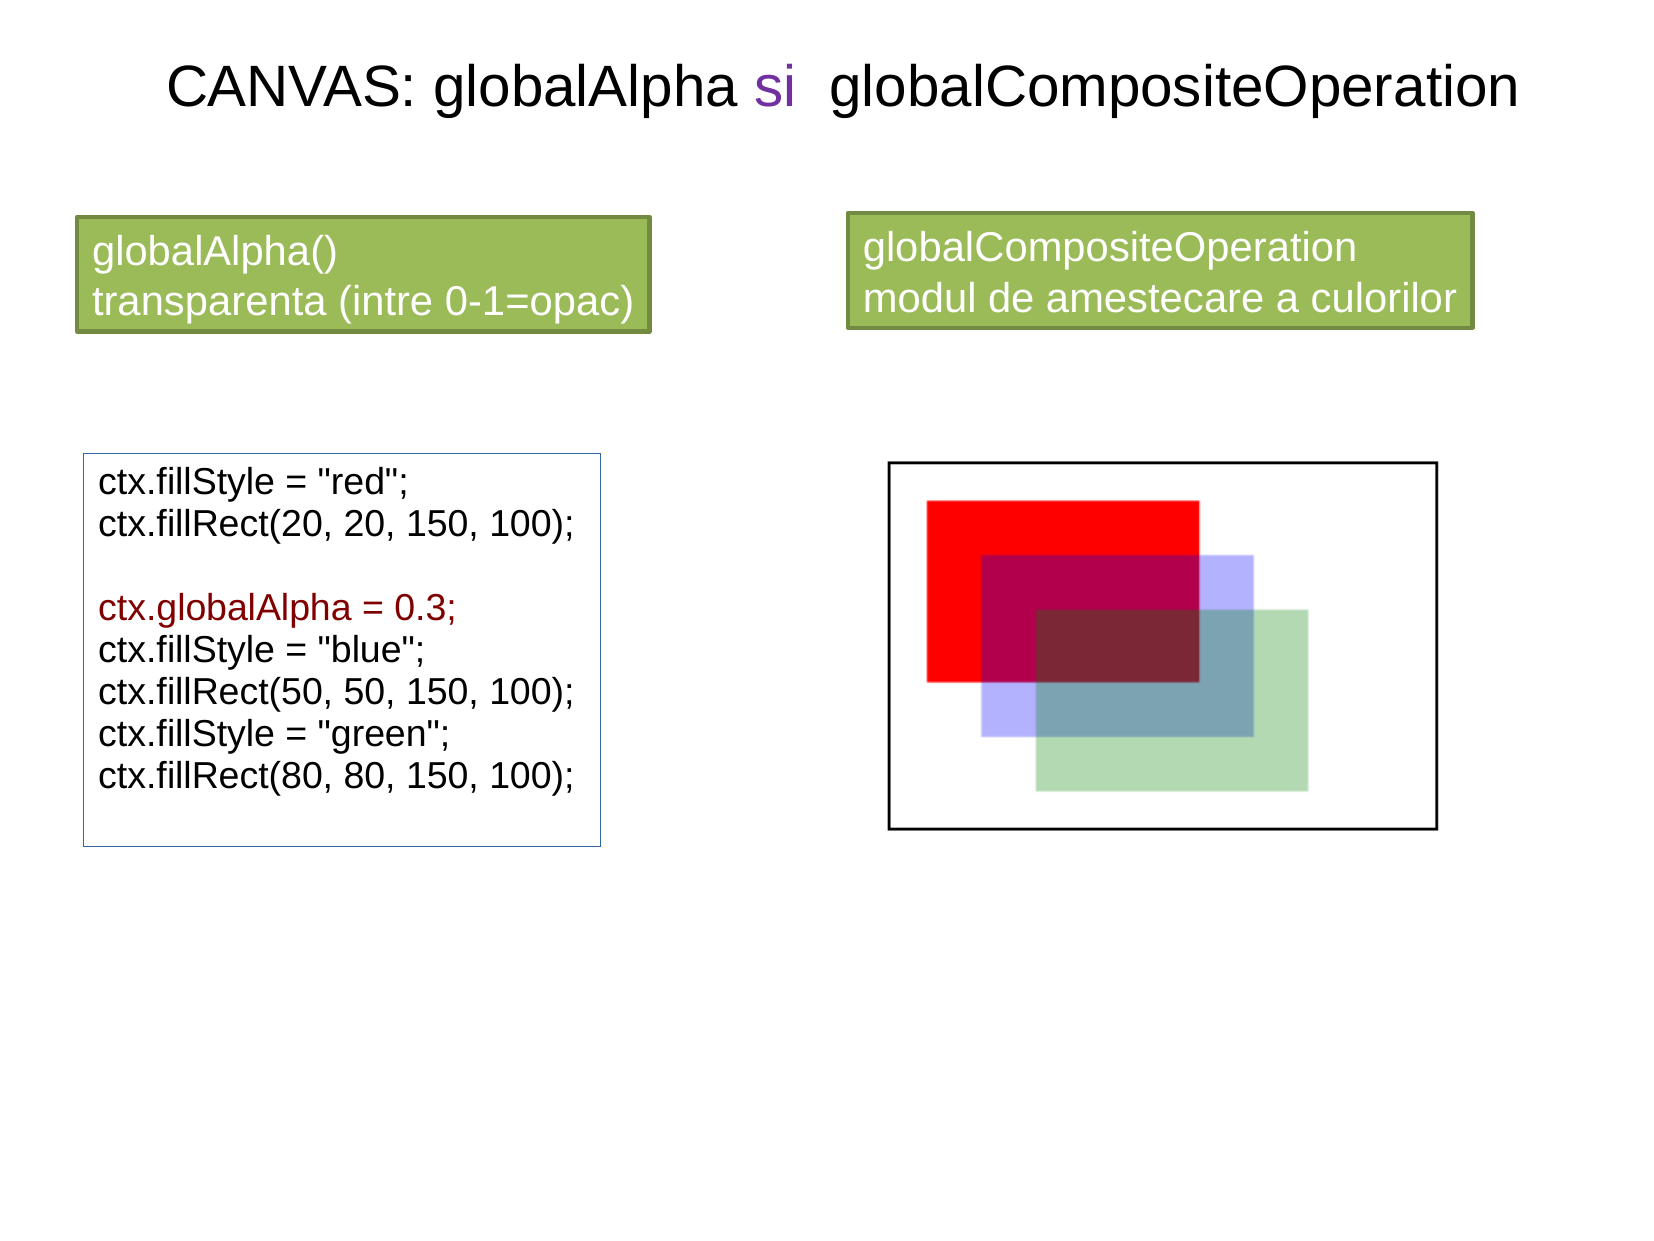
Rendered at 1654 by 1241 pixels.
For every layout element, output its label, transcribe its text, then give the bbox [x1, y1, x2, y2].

text_box ctx.fillStyle = "red"; ctx.fillRect(20, 20, 150, 100); ctx.globalAlpha = 0.3; ctx.fillStyle = "blue"; ctx.fillRect(50, 50, 150, 100); ctx.fillStyle = "green"; ctx.fillRect(80, 80, 150, 100); [83, 453, 601, 847]
text_box globalCompositeOperation modul de amestecare a culorilor [848, 212, 1473, 328]
picture [881, 424, 1480, 899]
text_box globalAlpha() transparenta (intre 0-1=opac) [77, 216, 650, 332]
text_box CANVAS: globalAlpha si globalCompositeOperation [151, 40, 1537, 126]
